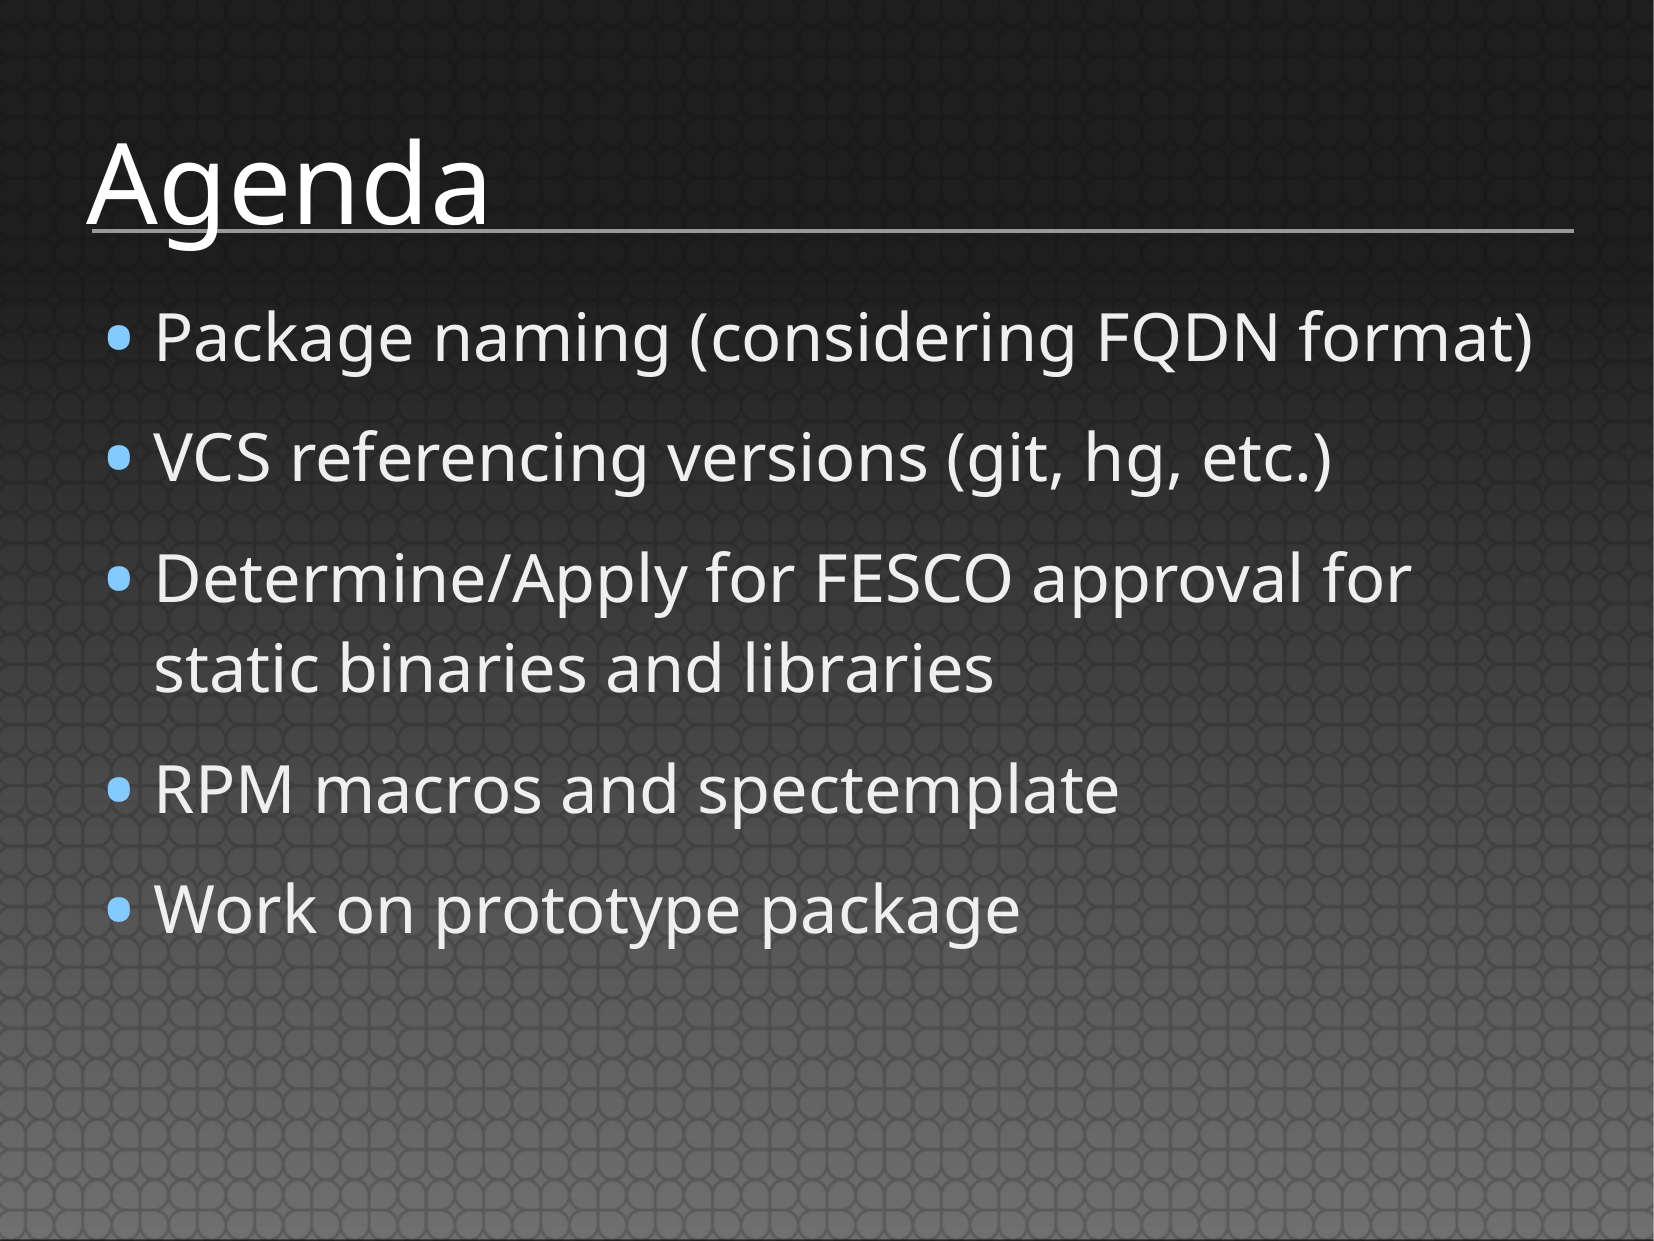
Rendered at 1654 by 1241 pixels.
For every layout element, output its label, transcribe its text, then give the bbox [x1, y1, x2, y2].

title Agenda [86, 112, 1576, 249]
picture [0, 0, 1654, 1241]
list Package naming (considering FQDN format) VCS referencing versions (git, hg, etc.) Determine/Apply for FESCO approval for static binaries and libraries RPM macros and spectemplate Work on prototype package [82, 290, 1571, 1010]
